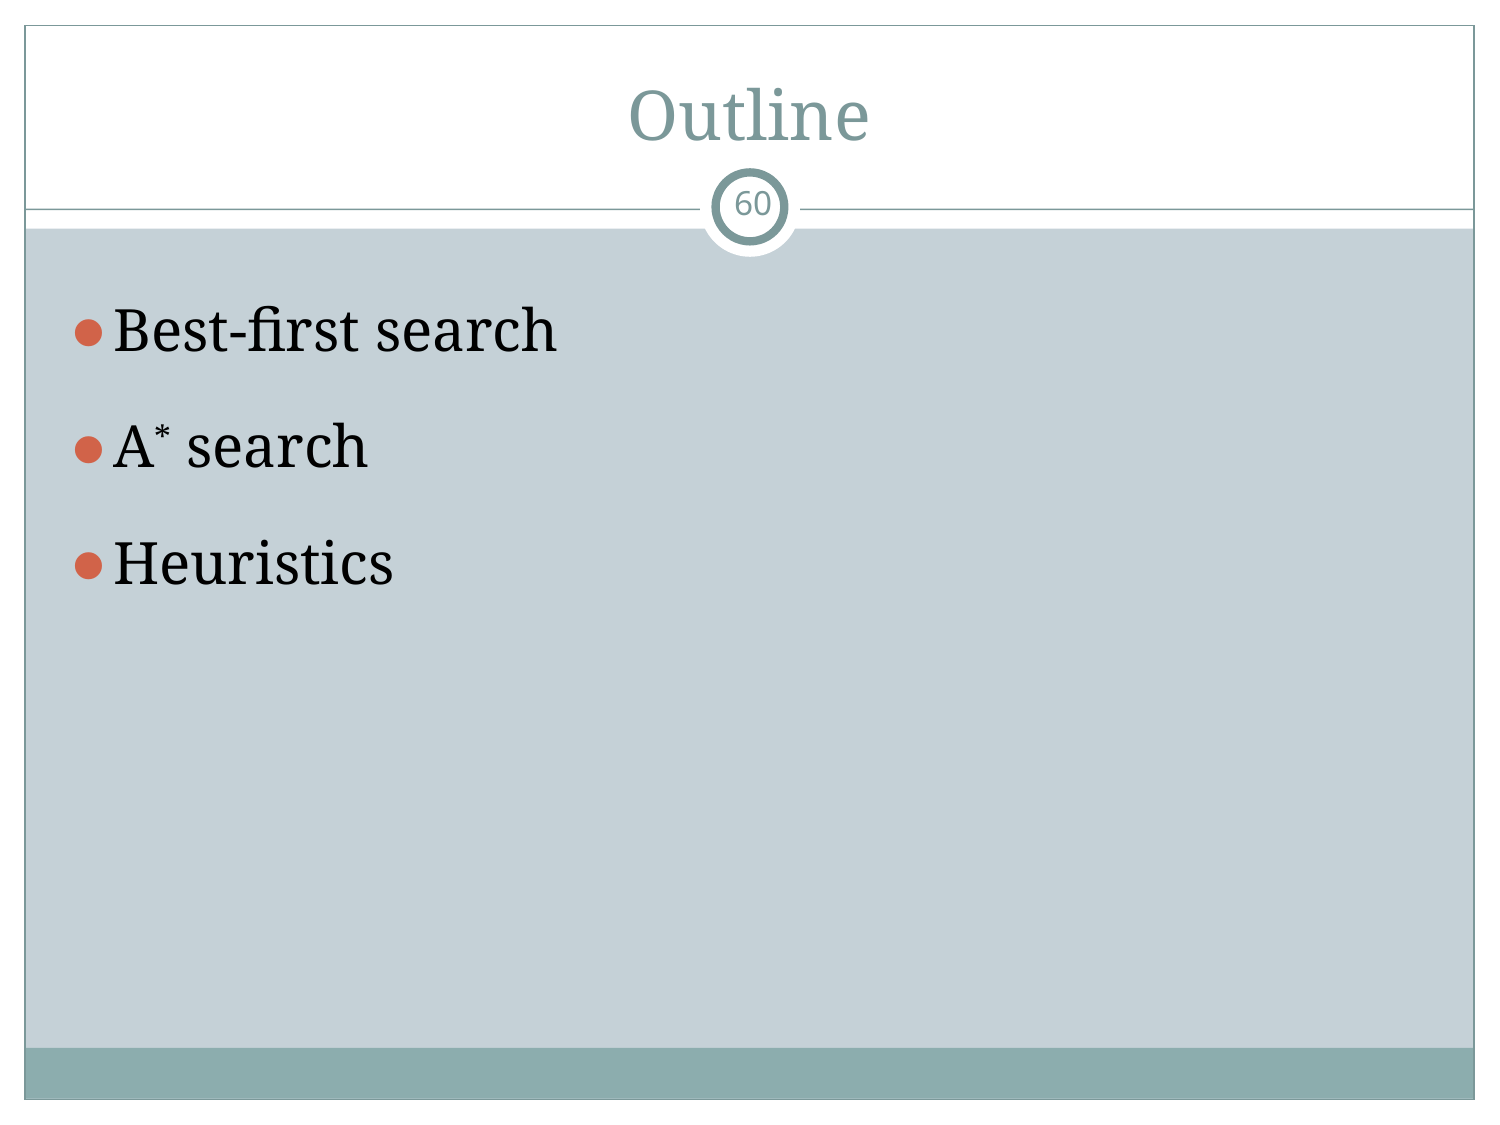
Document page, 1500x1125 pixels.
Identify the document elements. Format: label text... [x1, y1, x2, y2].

slide_number <number> [715, 168, 791, 241]
list Best-first search A* search Heuristics [49, 250, 1445, 1001]
title Outline [49, 37, 1450, 162]
